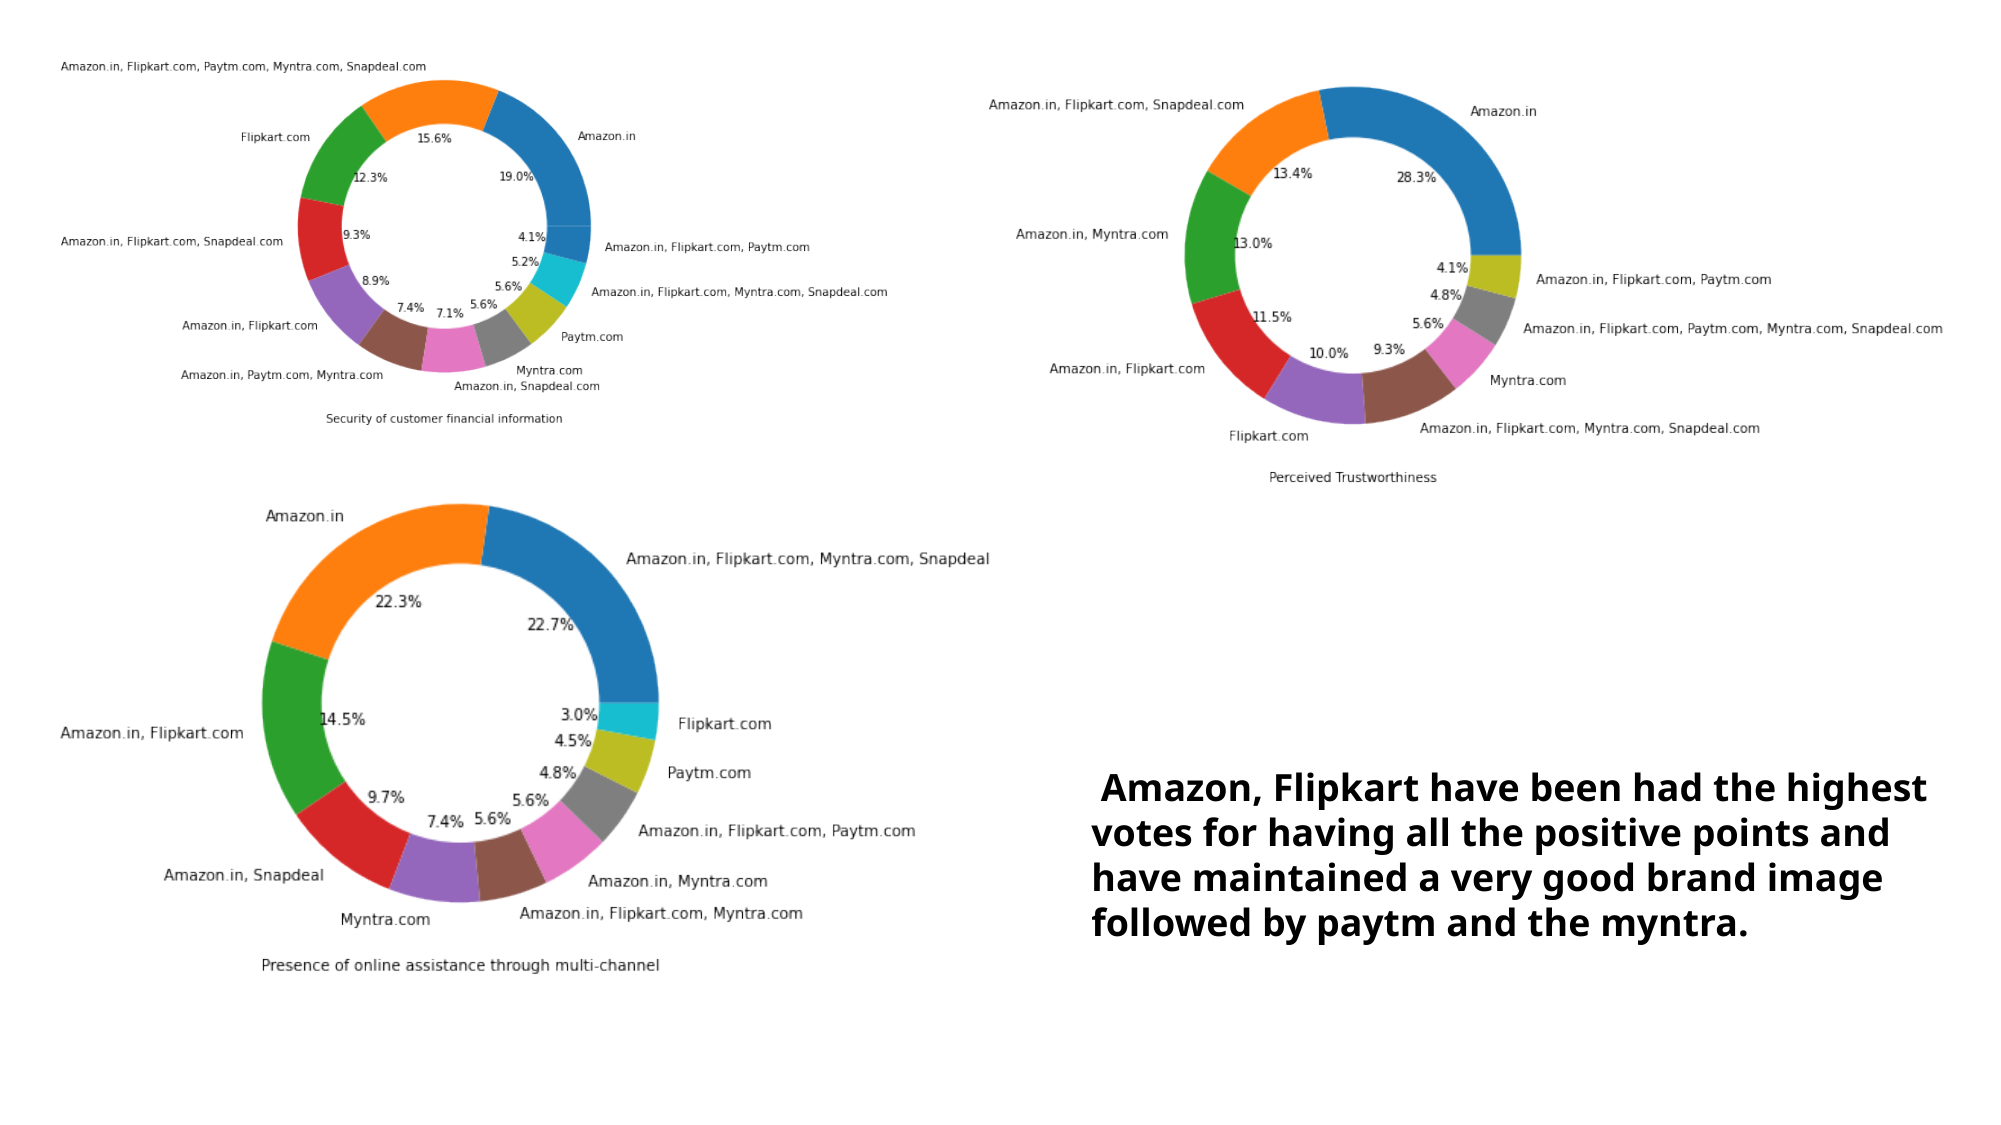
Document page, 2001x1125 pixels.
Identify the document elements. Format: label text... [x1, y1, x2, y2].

text_box Amazon, Flipkart have been had the highest votes for having all the positive points and have maintained a very good brand image followed by paytm and the myntra. [1076, 756, 1969, 953]
picture [50, 36, 1952, 985]
picture [53, 36, 895, 433]
